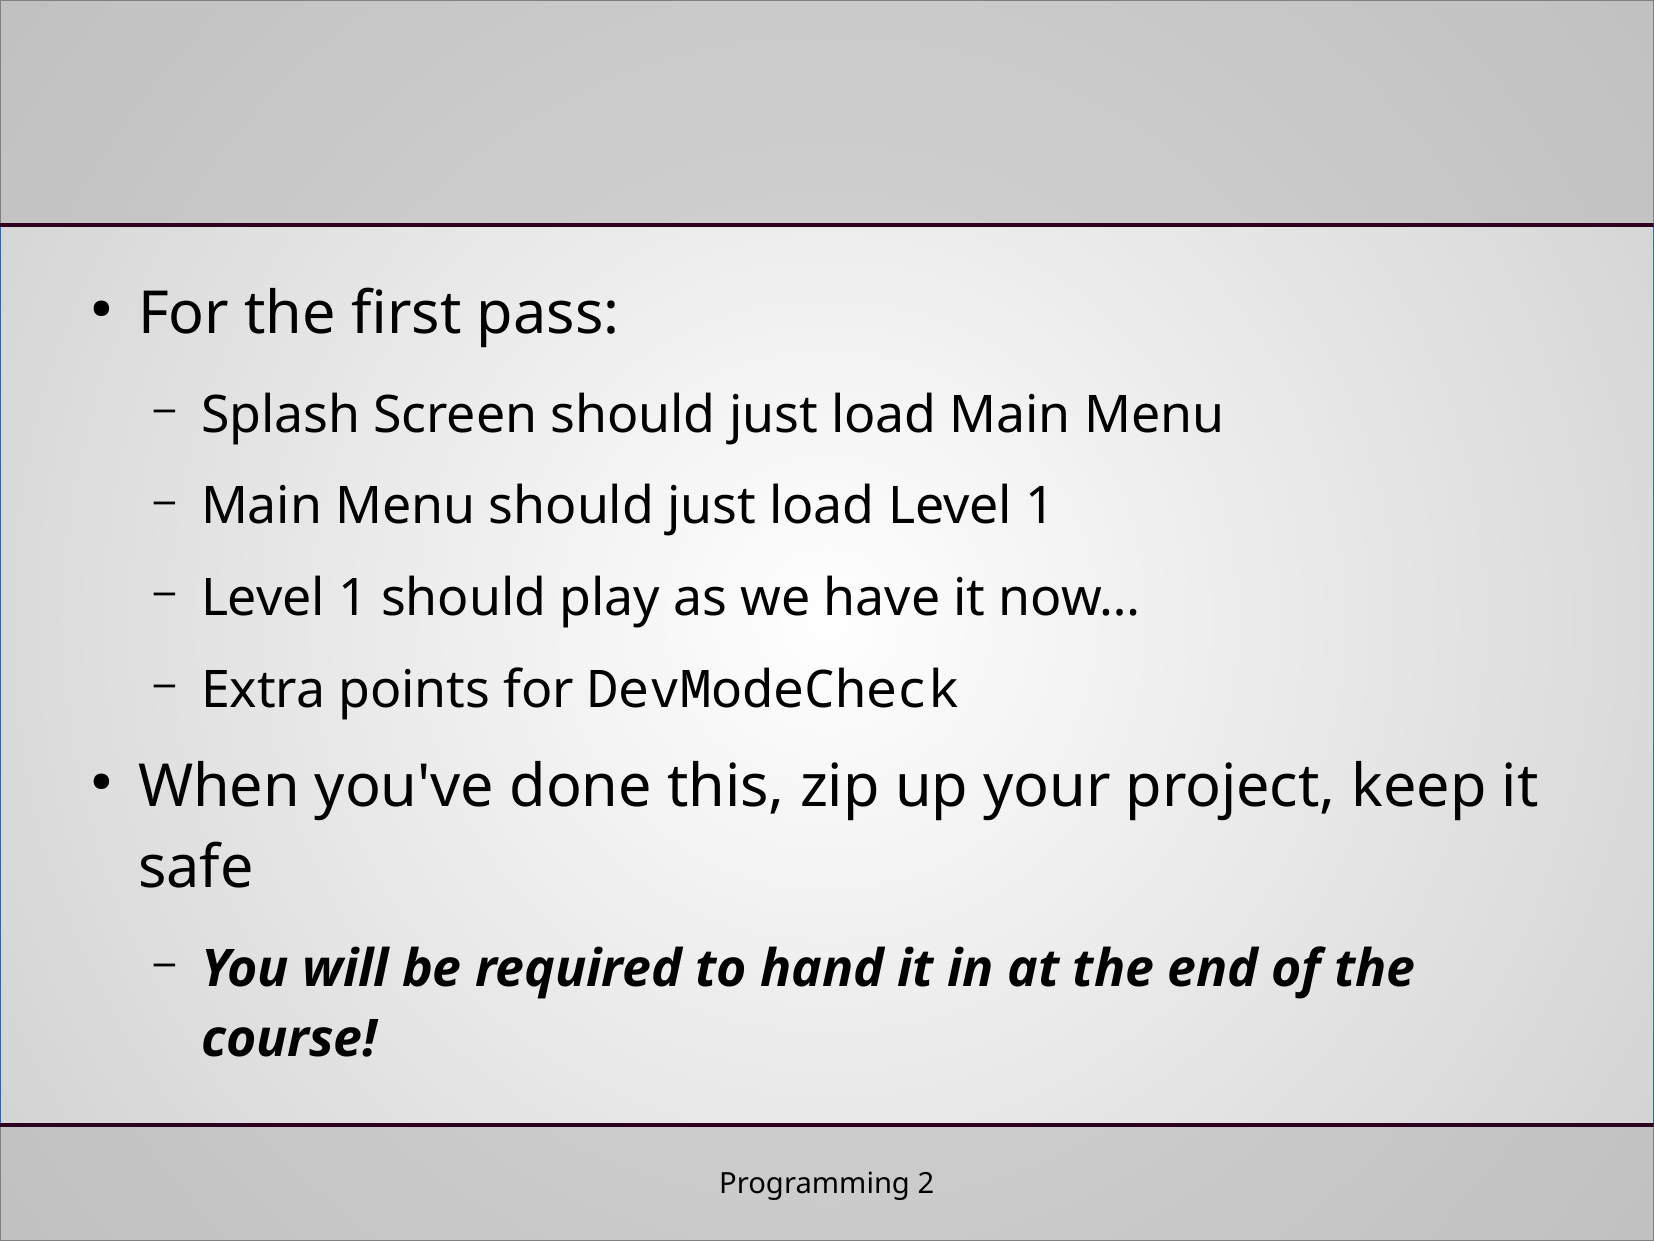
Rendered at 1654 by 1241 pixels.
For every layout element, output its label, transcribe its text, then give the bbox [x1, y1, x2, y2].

list For the first pass: Splash Screen should just load Main Menu Main Menu should just load Level 1 Level 1 should play as we have it now… Extra points for DevModeCheck When you've done this, zip up your project, keep it safe You will be required to hand it in at the end of the course! [75, 270, 1571, 1075]
